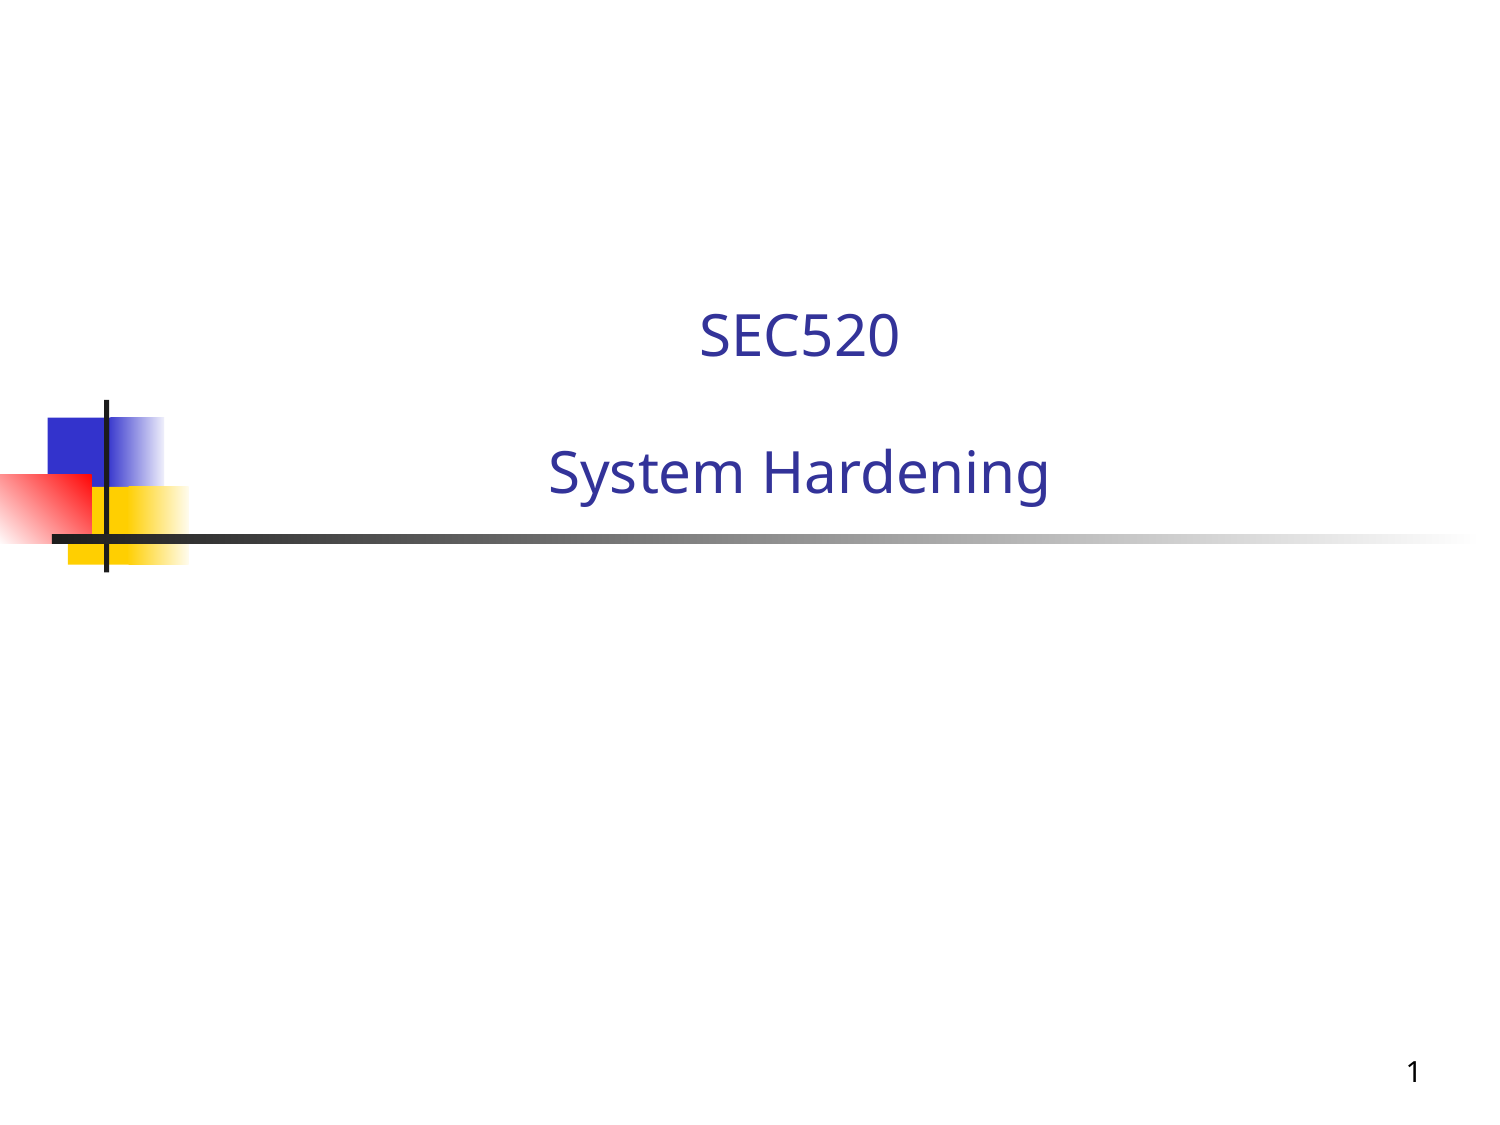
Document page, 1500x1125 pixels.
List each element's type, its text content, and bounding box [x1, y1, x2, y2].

title SEC520 System Hardening [162, 274, 1438, 515]
